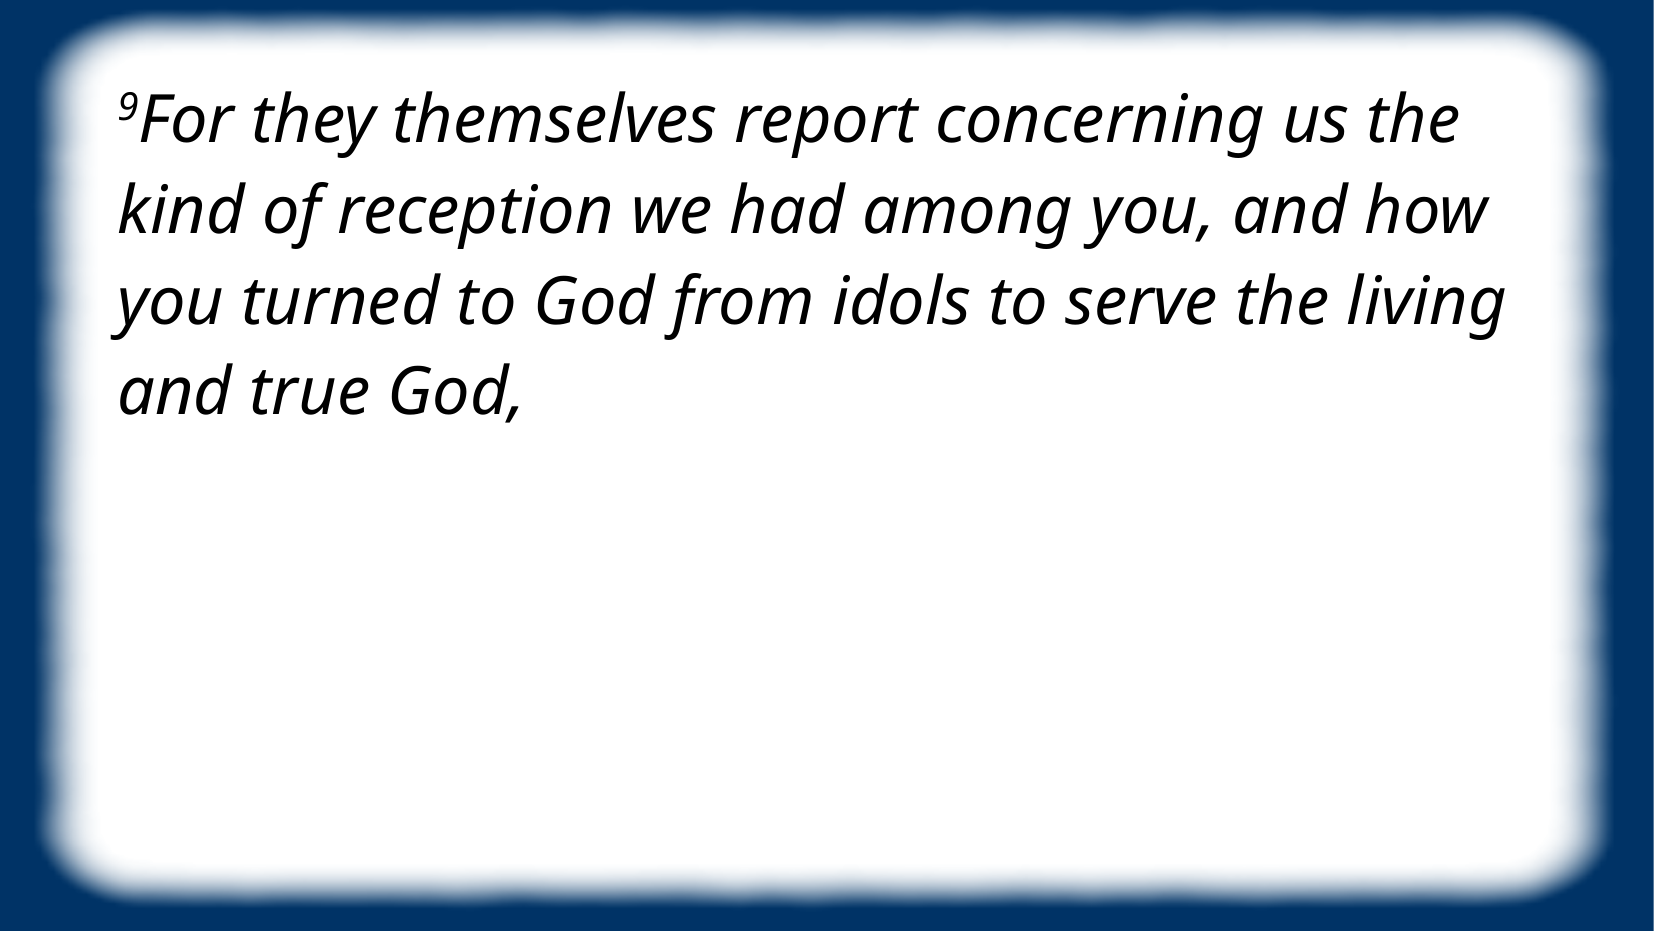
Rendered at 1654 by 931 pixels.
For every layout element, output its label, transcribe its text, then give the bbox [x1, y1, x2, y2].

picture [0, 0, 1654, 931]
text_box 9For they themselves report concerning us the kind of reception we had among you, and how you turned to God from idols to serve the living and true God, [102, 64, 1531, 440]
